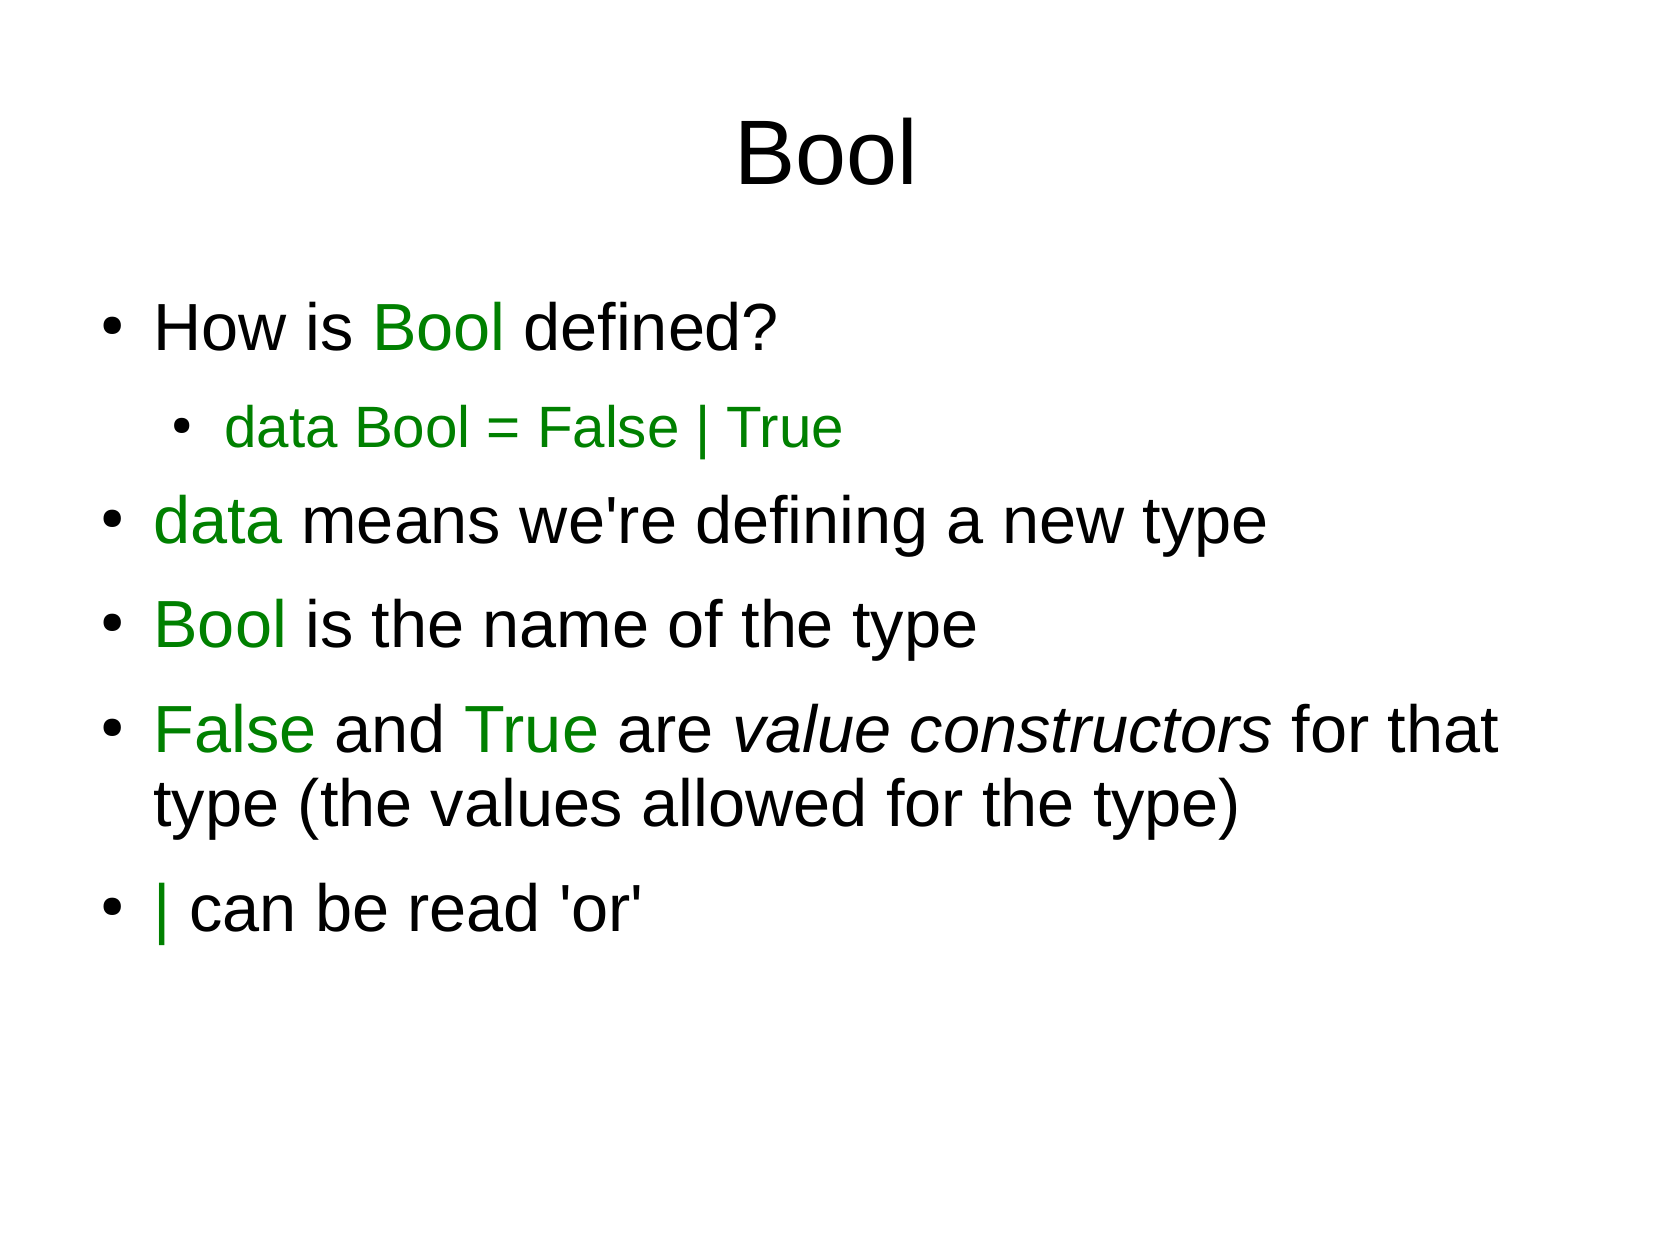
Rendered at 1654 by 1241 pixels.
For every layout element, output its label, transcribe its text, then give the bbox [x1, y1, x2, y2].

list How is Bool defined? data Bool = False | True data means we're defining a new type Bool is the name of the type False and True are value constructors for that type (the values allowed for the type) | can be read 'or' [82, 290, 1571, 1094]
title Bool [82, 56, 1571, 250]
